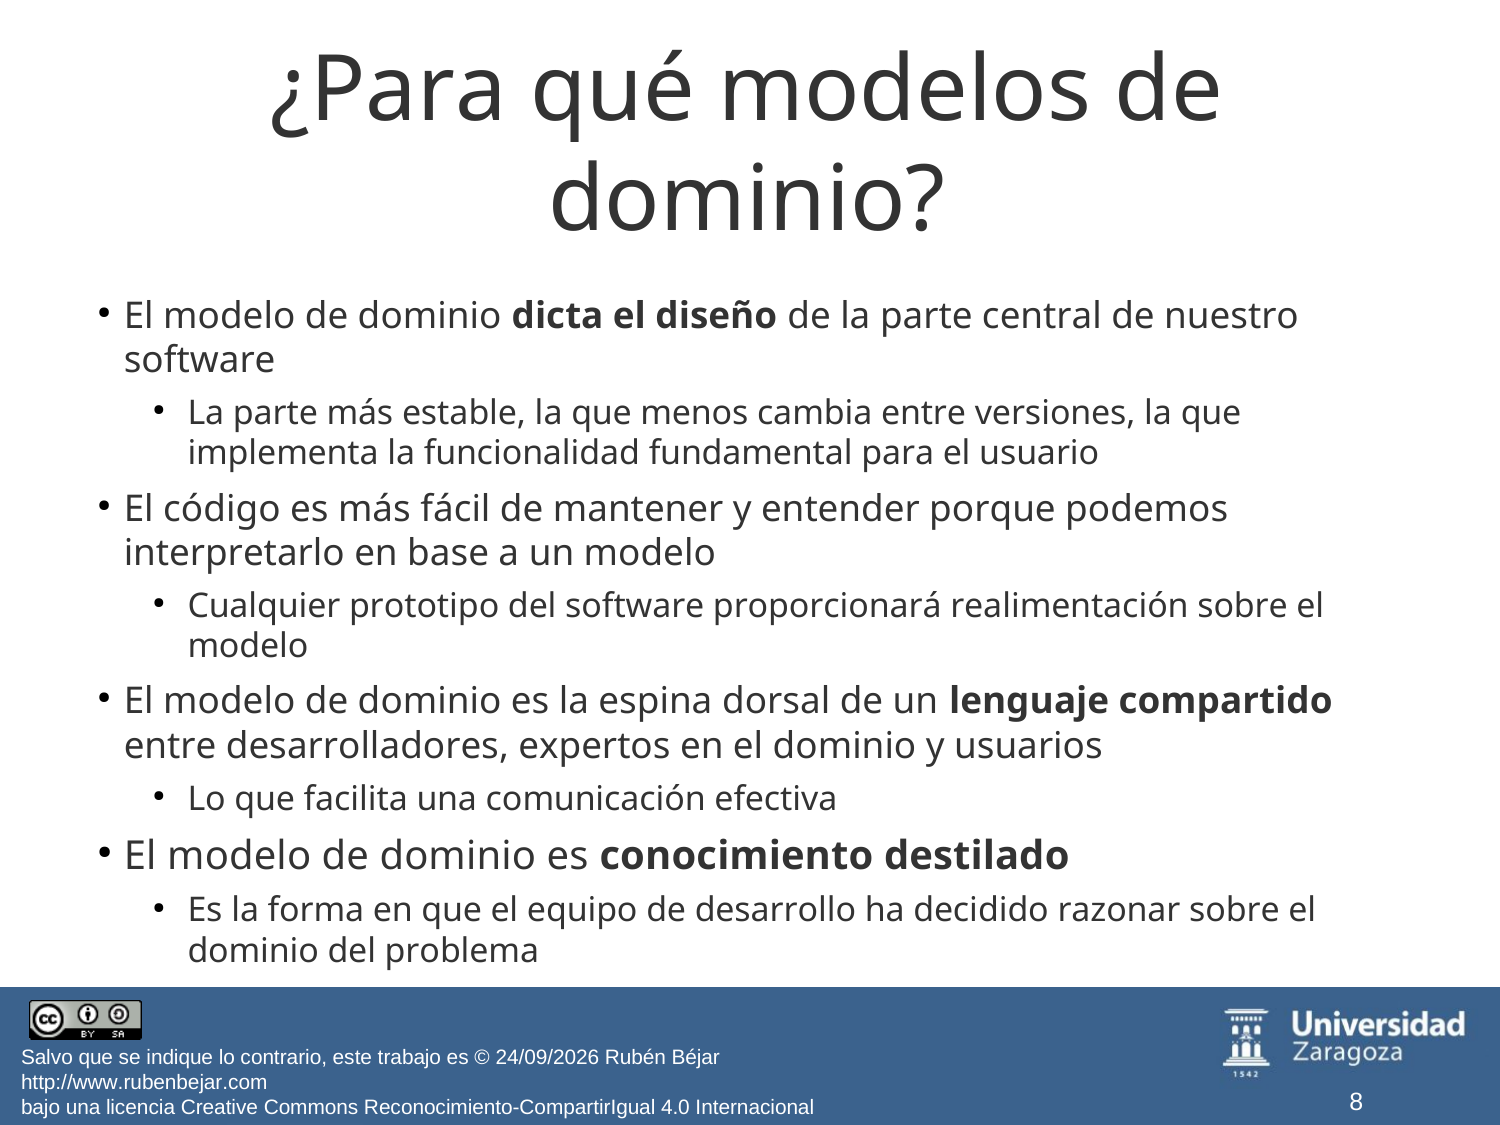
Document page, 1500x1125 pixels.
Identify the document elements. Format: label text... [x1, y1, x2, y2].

picture [0, 987, 1500, 1125]
title ¿Para qué modelos de dominio? [74, 21, 1420, 257]
list El modelo de dominio dicta el diseño de la parte central de nuestro software La parte más estable, la que menos cambia entre versiones, la que implementa la funcionalidad fundamental para el usuario El código es más fácil de mantener y entender porque podemos interpretarlo en base a un modelo Cualquier prototipo del software proporcionará realimentación sobre el modelo El modelo de dominio es la espina dorsal de un lenguaje compartido entre desarrolladores, expertos en el dominio y usuarios Lo que facilita una comunicación efectiva El modelo de dominio es conocimiento destilado Es la forma en que el equipo de desarrollo ha decidido razonar sobre el dominio del problema [82, 283, 1418, 981]
